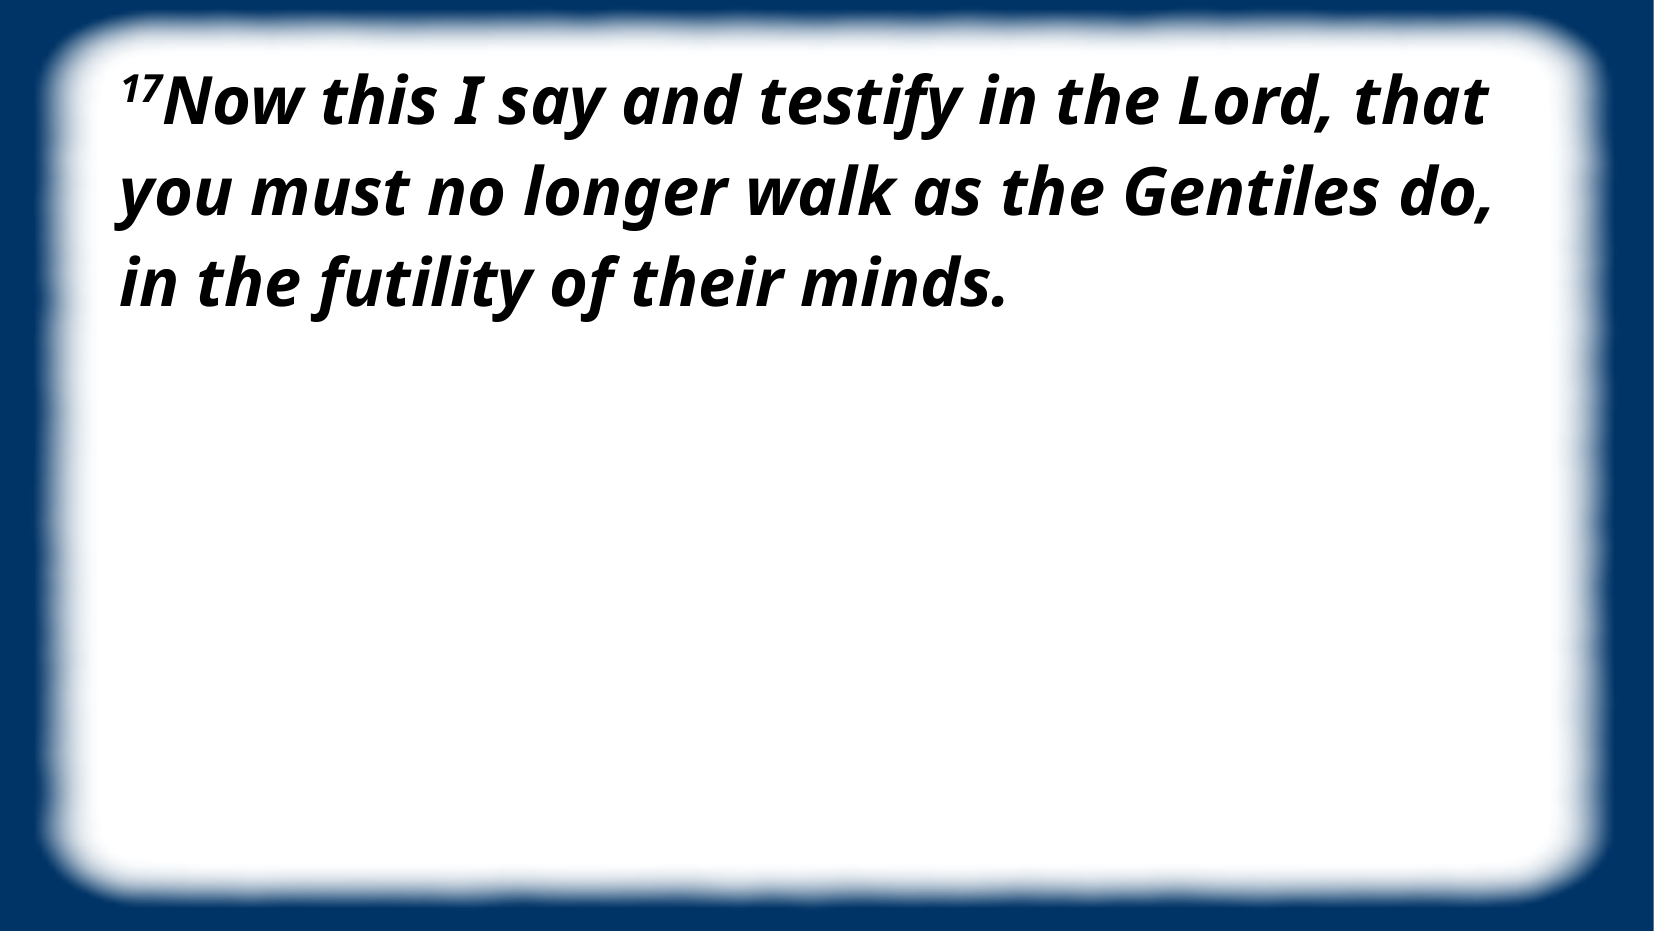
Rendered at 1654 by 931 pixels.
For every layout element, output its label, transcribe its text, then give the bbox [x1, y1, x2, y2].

text_box 17Now this I say and testify in the Lord, that you must no longer walk as the Gentiles do, in the futility of their minds. [105, 45, 1546, 327]
picture [0, 0, 1654, 931]
